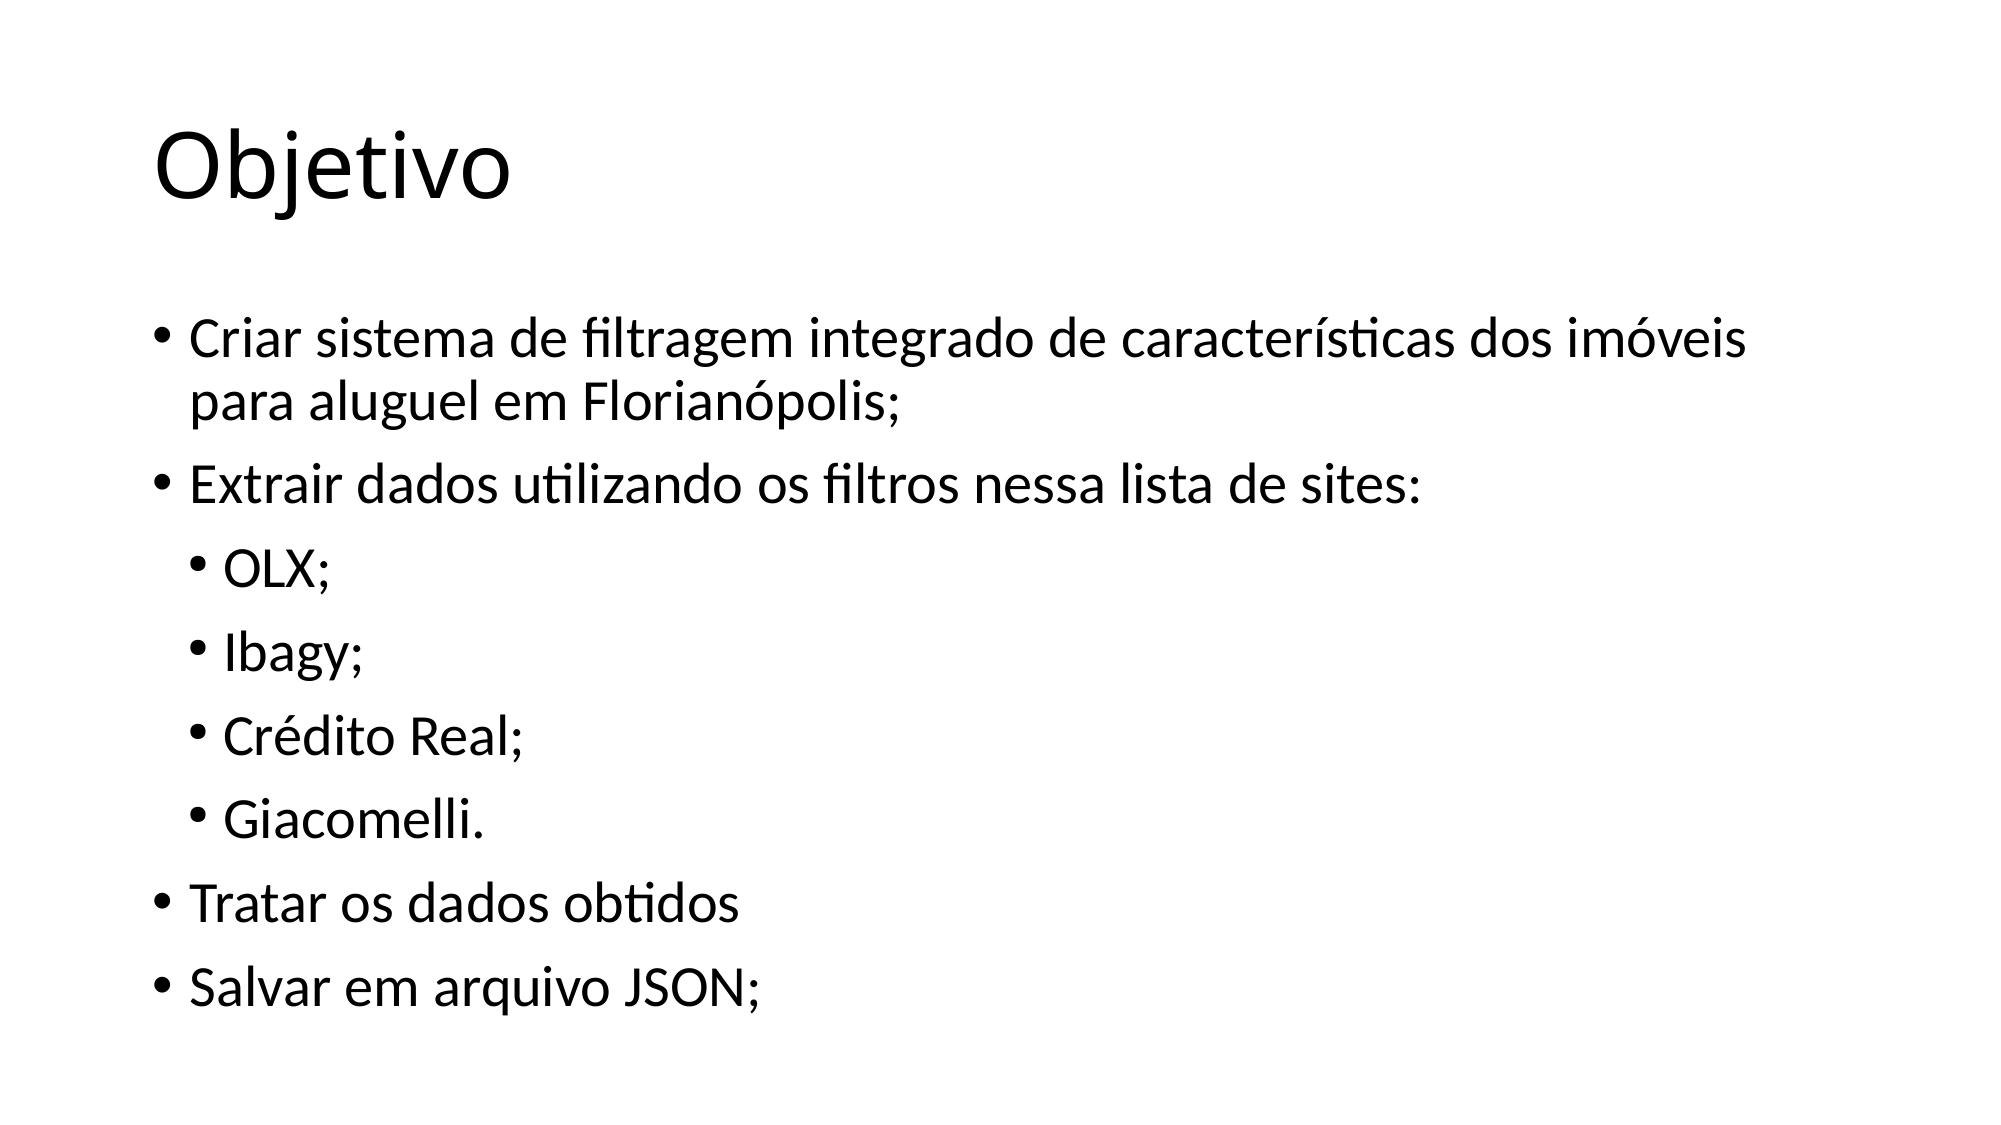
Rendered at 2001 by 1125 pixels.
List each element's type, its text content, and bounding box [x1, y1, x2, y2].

text_box Objetivo [137, 59, 1863, 278]
text_box Criar sistema de filtragem integrado de características dos imóveis para aluguel em Florianópolis; Extrair dados utilizando os filtros nessa lista de sites: OLX; Ibagy; Crédito Real; Giacomelli. Tratar os dados obtidos Salvar em arquivo JSON; [137, 299, 1863, 1014]
